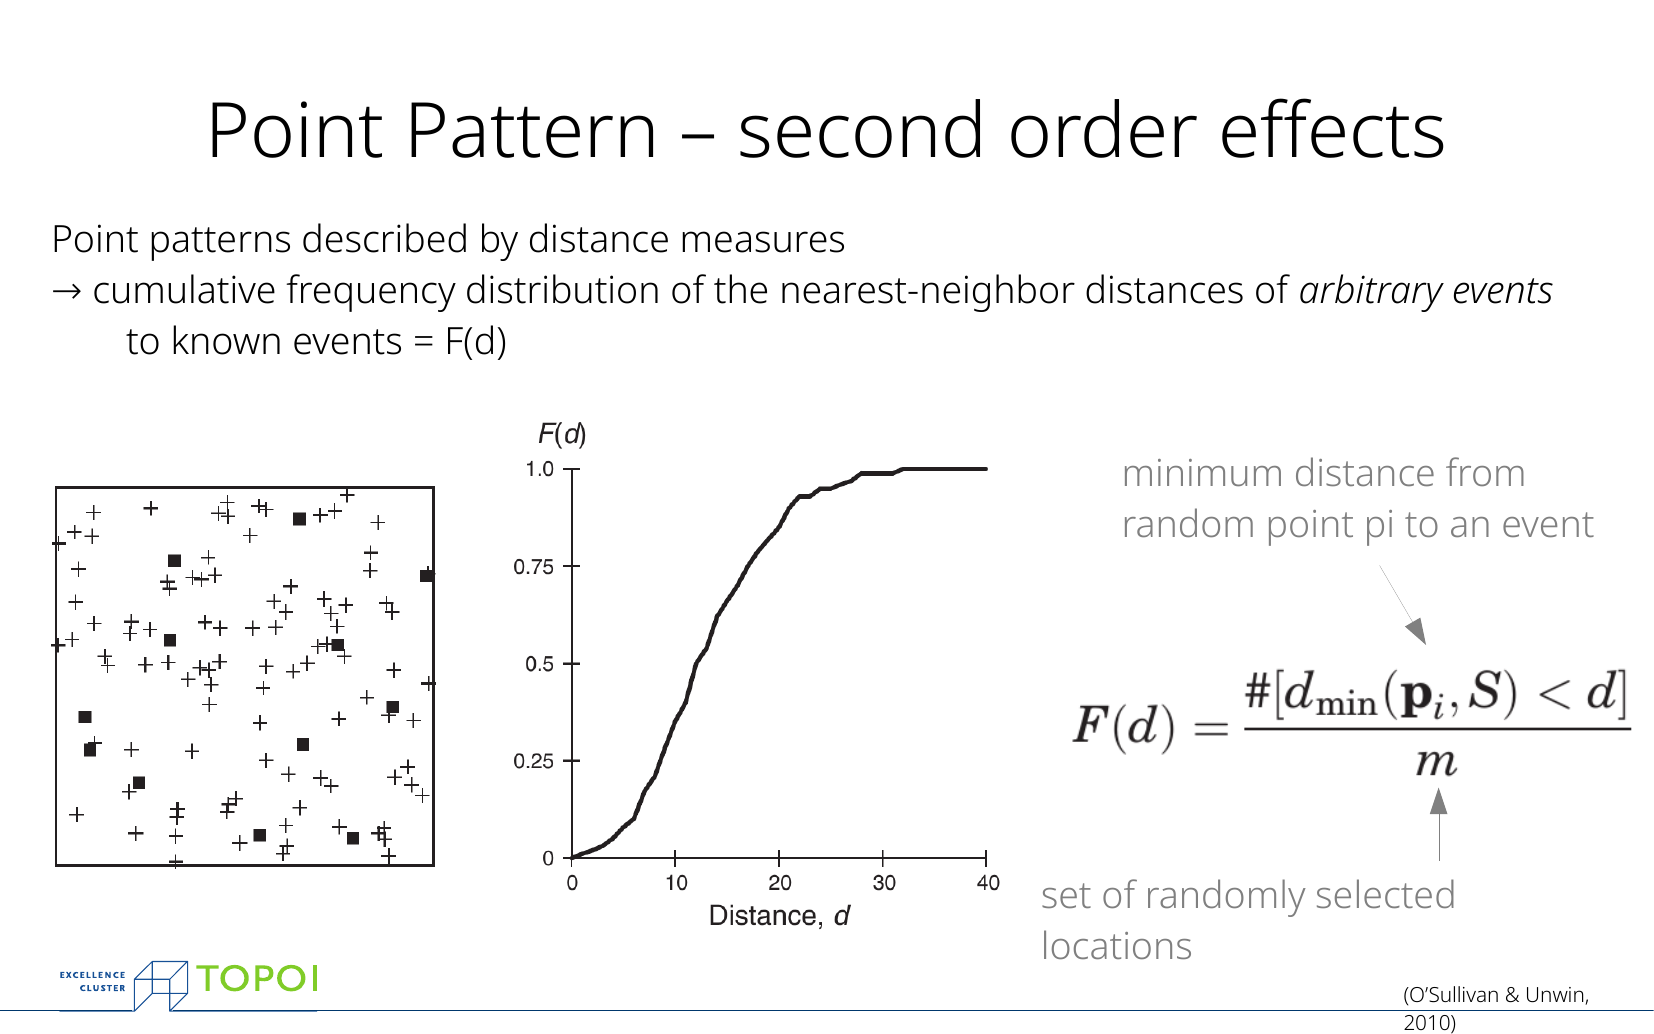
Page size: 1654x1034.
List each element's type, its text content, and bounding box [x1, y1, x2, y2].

title Point Pattern – second order effects [82, 41, 1571, 204]
picture [20, 402, 1020, 940]
text_box (O’Sullivan & Unwin, 2010) [1388, 972, 1654, 1016]
text_box set of randomly selected locations [1026, 860, 1549, 979]
text_box minimum distance from random point pi to an event [1106, 439, 1629, 557]
picture [1037, 633, 1653, 806]
text_box Point patterns described by distance measures → cumulative frequency distribution of the nearest-neighbor distances of arbitrary events to known events = F(d) [36, 204, 1578, 374]
